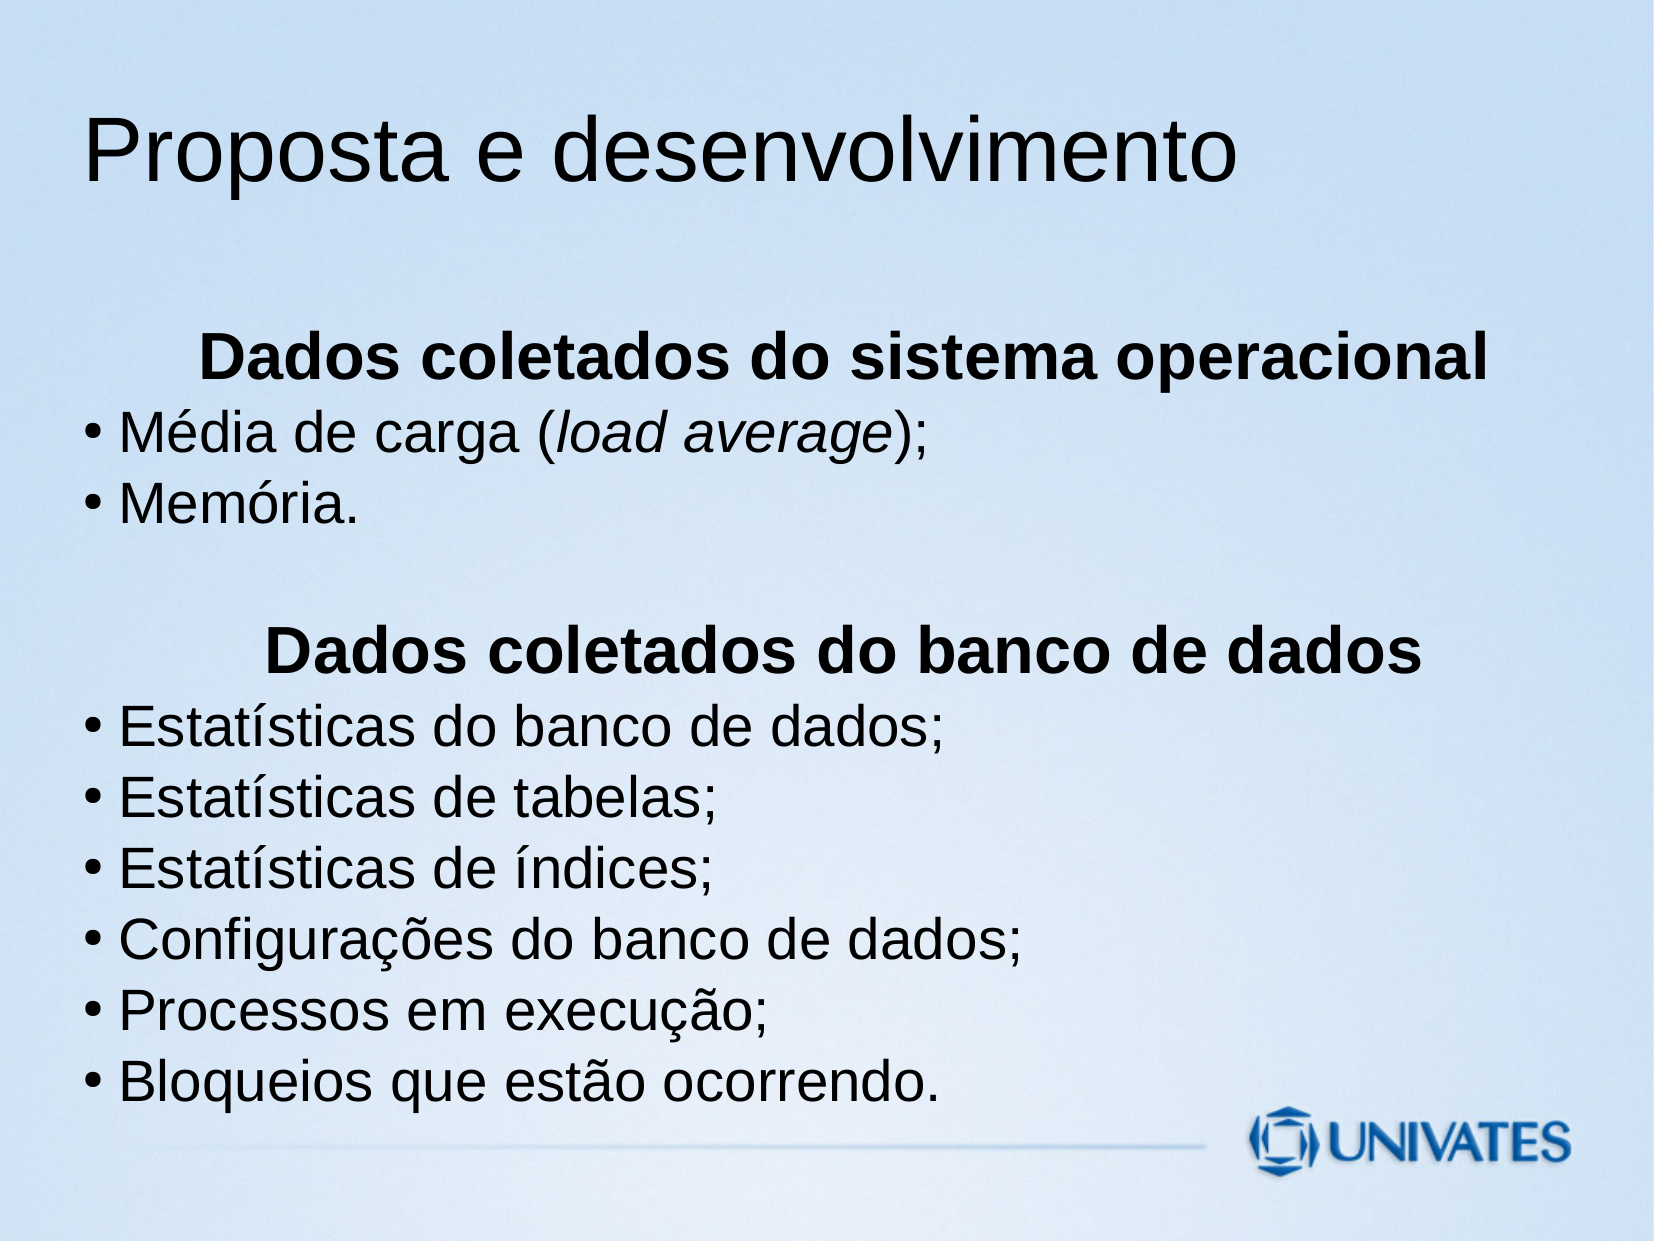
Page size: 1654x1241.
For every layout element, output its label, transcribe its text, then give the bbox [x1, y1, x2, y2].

text_box Dados coletados do sistema operacional Média de carga (load average); Memória. Dados coletados do banco de dados Estatísticas do banco de dados; Estatísticas de tabelas; Estatísticas de índices; Configurações do banco de dados; Processos em execução; Bloqueios que estão ocorrendo. [82, 318, 1571, 1197]
title Proposta e desenvolvimento [82, 49, 1571, 257]
picture [0, 0, 1654, 1241]
